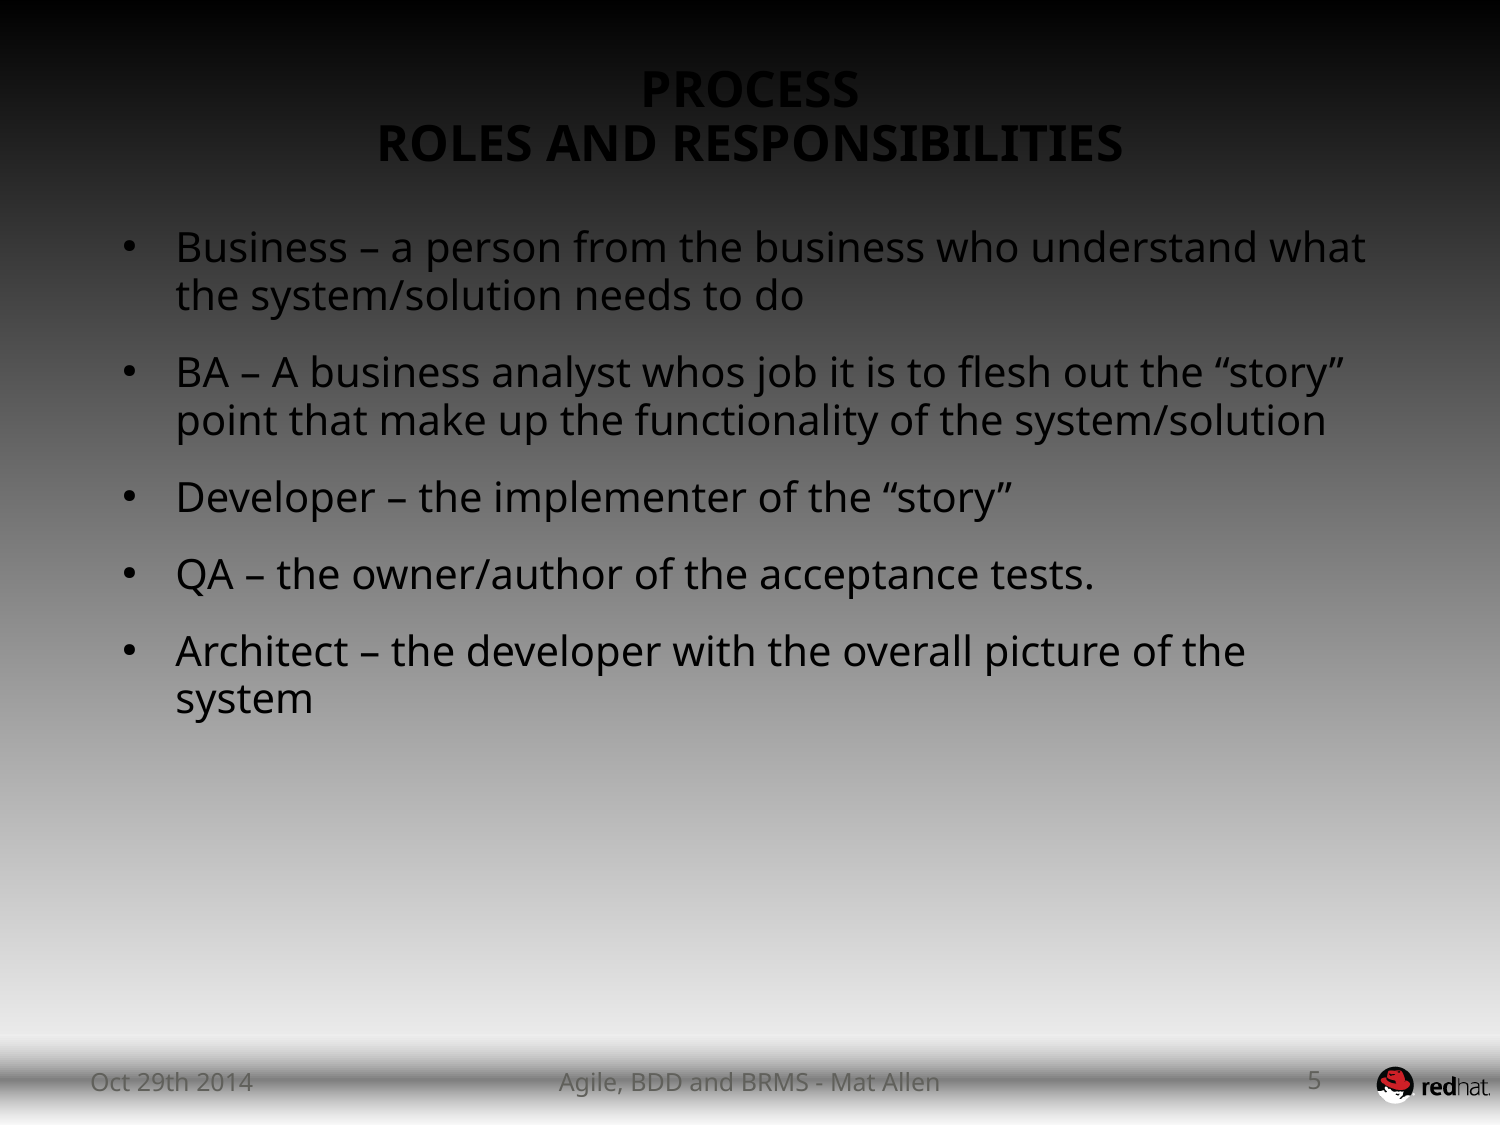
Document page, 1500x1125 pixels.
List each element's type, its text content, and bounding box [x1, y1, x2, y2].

picture [1364, 1057, 1500, 1110]
title Process Roles and Responsibilities [75, 22, 1426, 188]
list Business – a person from the business who understand what the system/solution needs to do BA – A business analyst whos job it is to flesh out the “story” point that make up the functionality of the system/solution Developer – the implementer of the “story” QA – the owner/author of the acceptance tests. Architect – the developer with the overall picture of the system [74, 209, 1425, 1012]
slide_number Oct 29th 2014 [75, 1051, 425, 1112]
footer Agile, BDD and BRMS - Mat Allen [512, 1051, 988, 1112]
slide_number <number> [1074, 1051, 1337, 1112]
